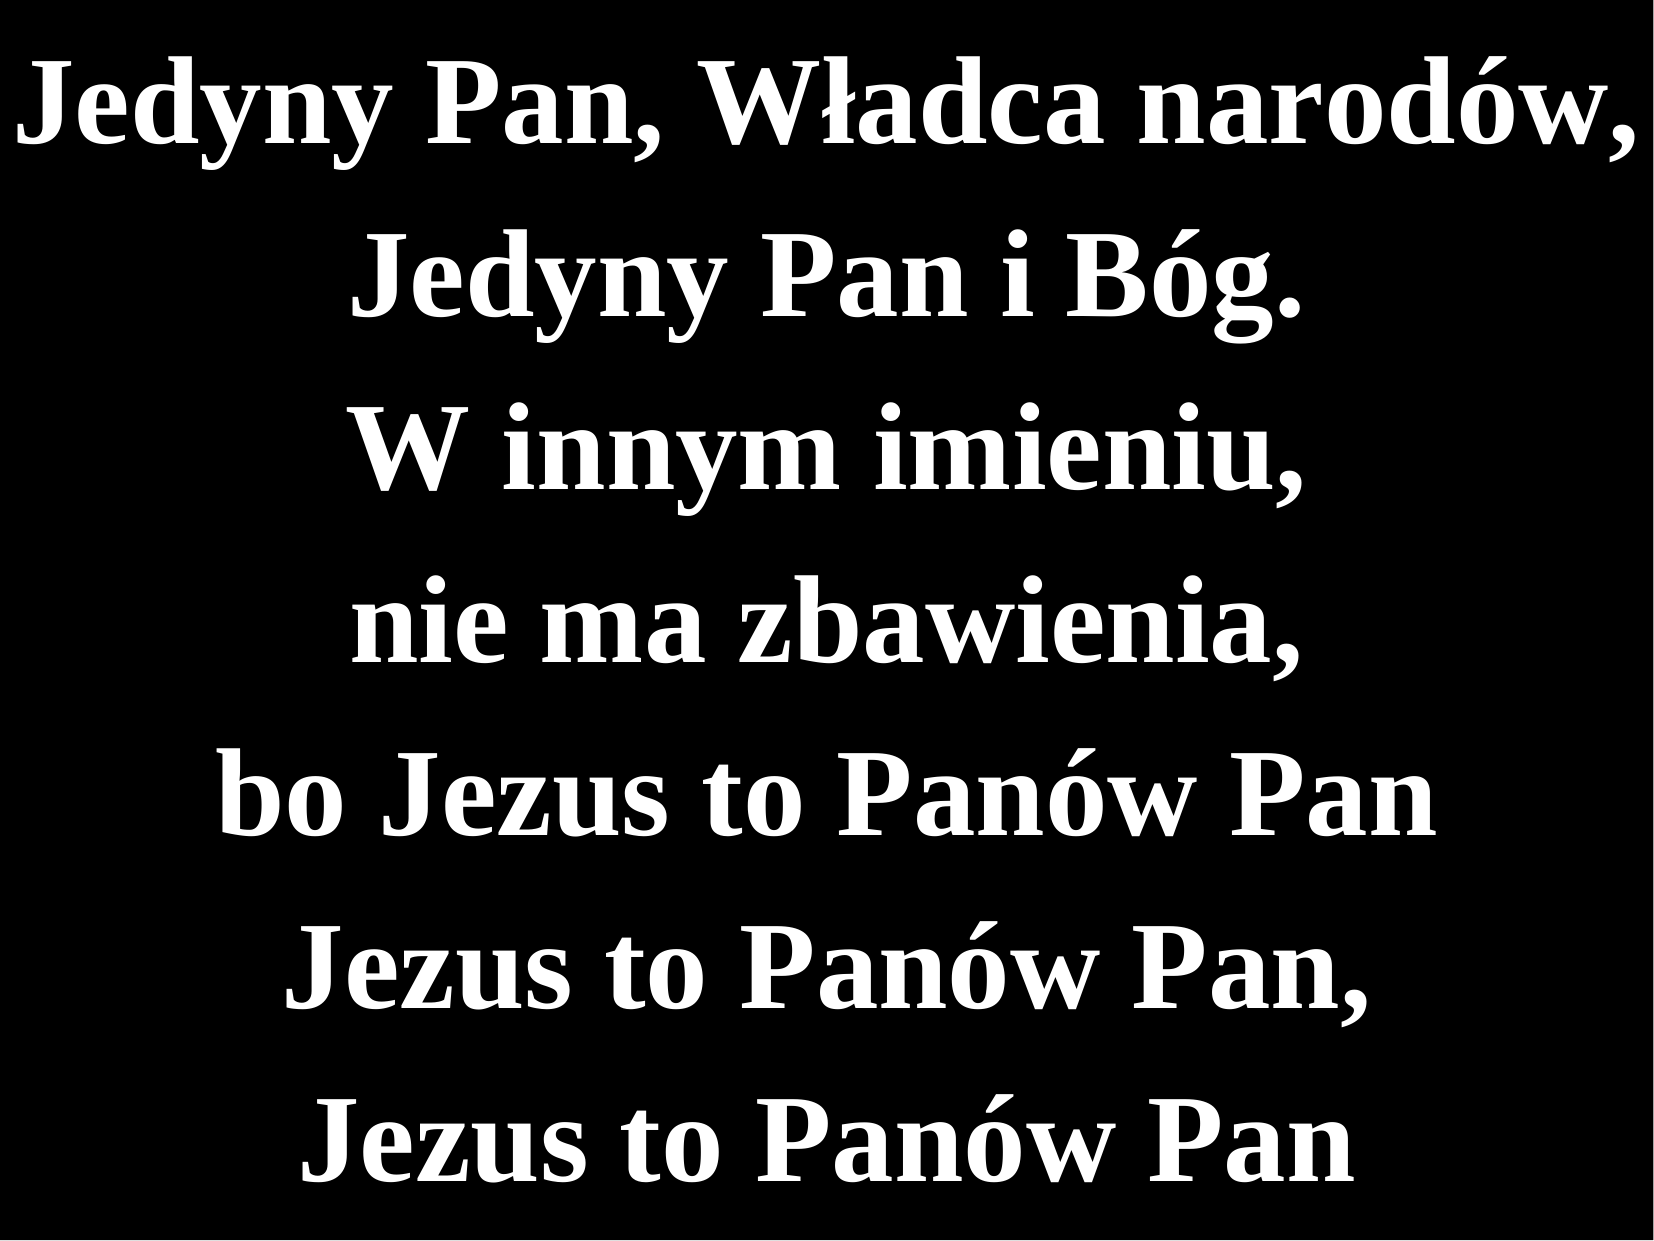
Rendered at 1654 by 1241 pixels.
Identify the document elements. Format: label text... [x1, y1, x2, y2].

title Jedyny Pan, Władca narodów, ppp Jedyny Pan i Bóg. ppp W innym imieniu, ppp nie ma zbawienia, ppp bo Jezus to Panów Pan ppp Jezus to Panów Pan, ppp Jezus to Panów Pan [0, 0, 1654, 1241]
